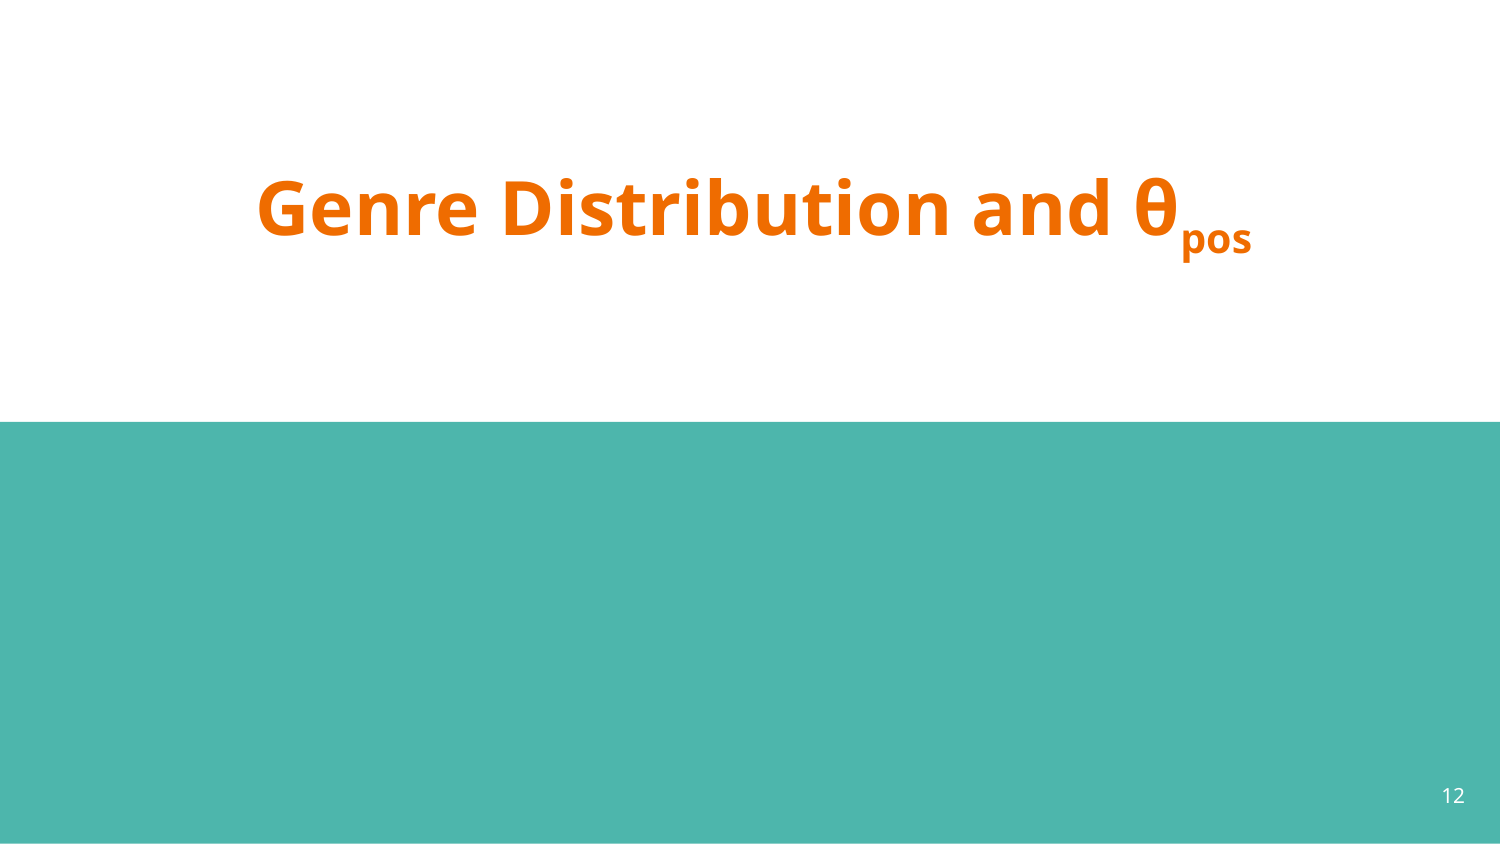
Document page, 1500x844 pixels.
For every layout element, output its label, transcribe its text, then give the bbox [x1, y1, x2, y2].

slide_number <number> [1389, 764, 1480, 830]
title Genre Distribution and θpos [51, 133, 1458, 289]
